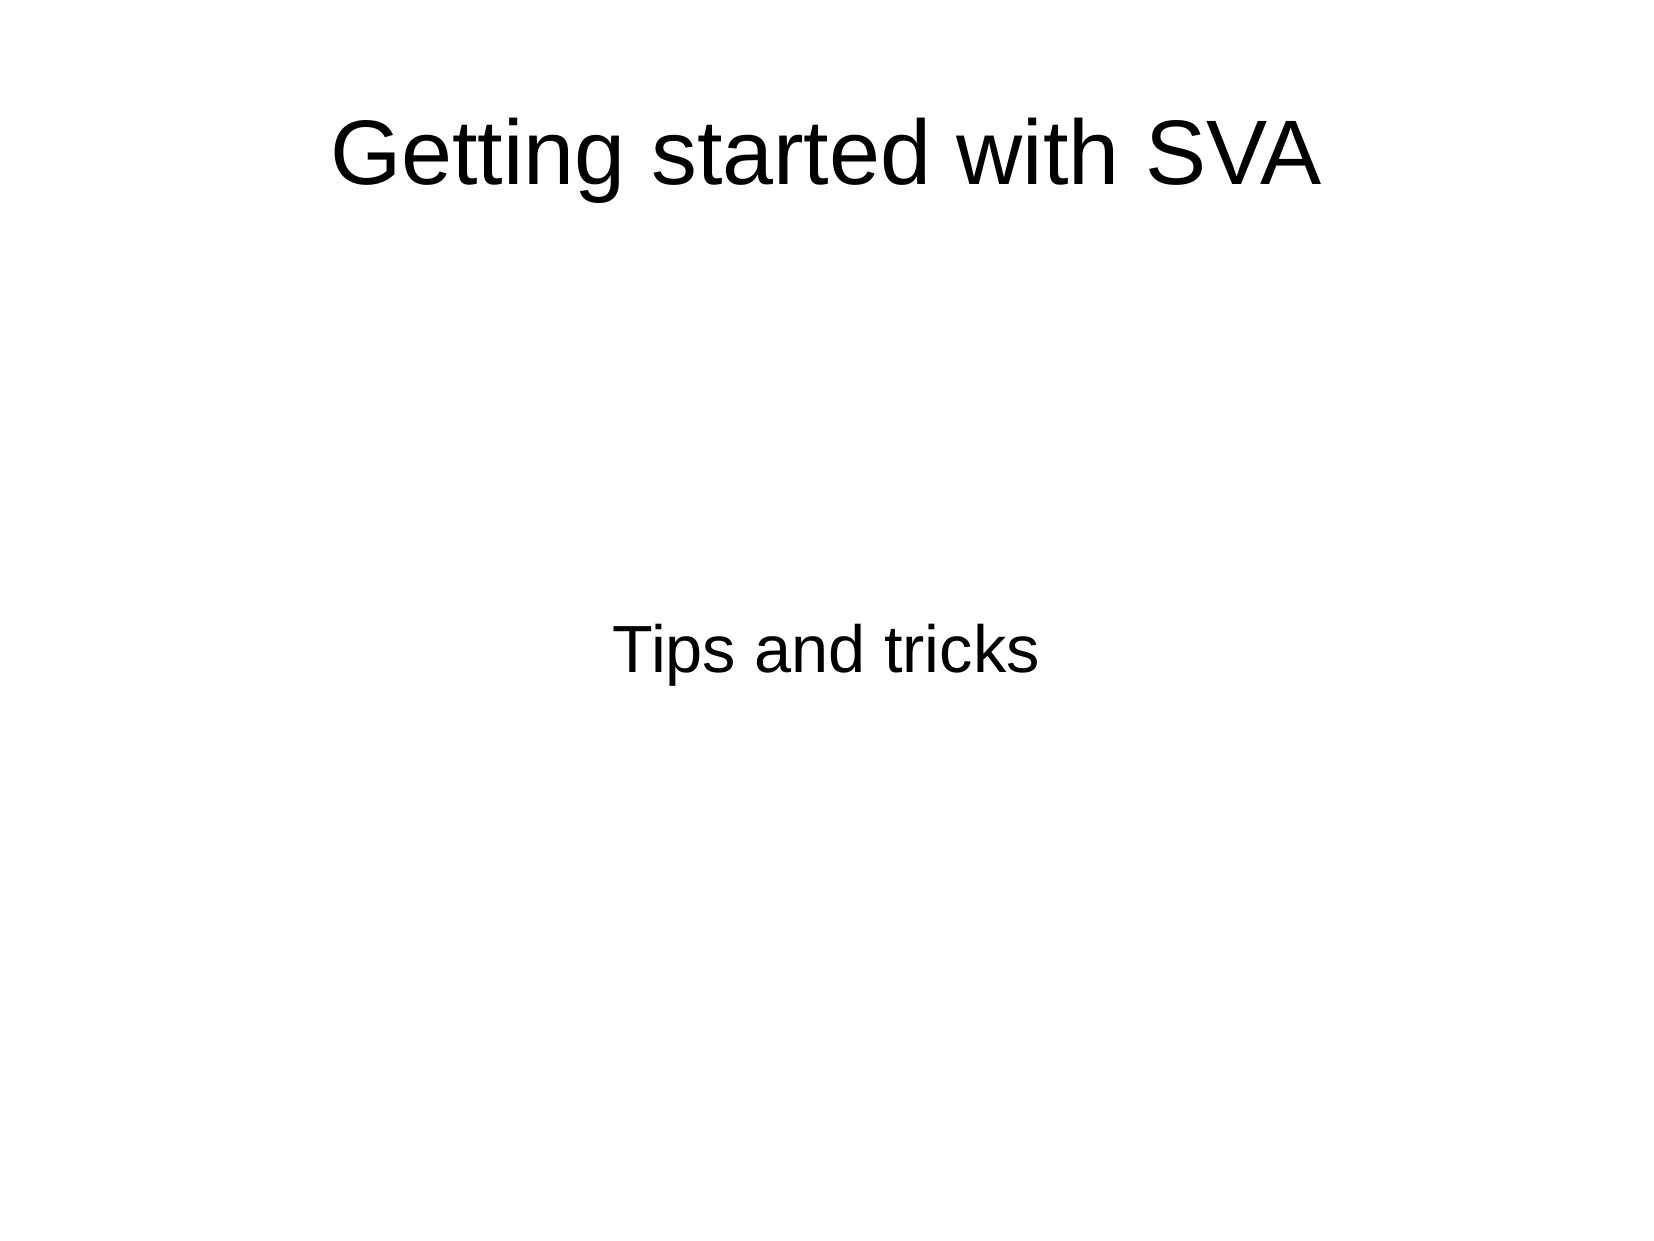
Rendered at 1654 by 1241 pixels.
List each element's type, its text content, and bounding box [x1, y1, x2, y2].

title Getting started with SVA [82, 49, 1571, 257]
subtitle Tips and tricks [82, 290, 1571, 1010]
